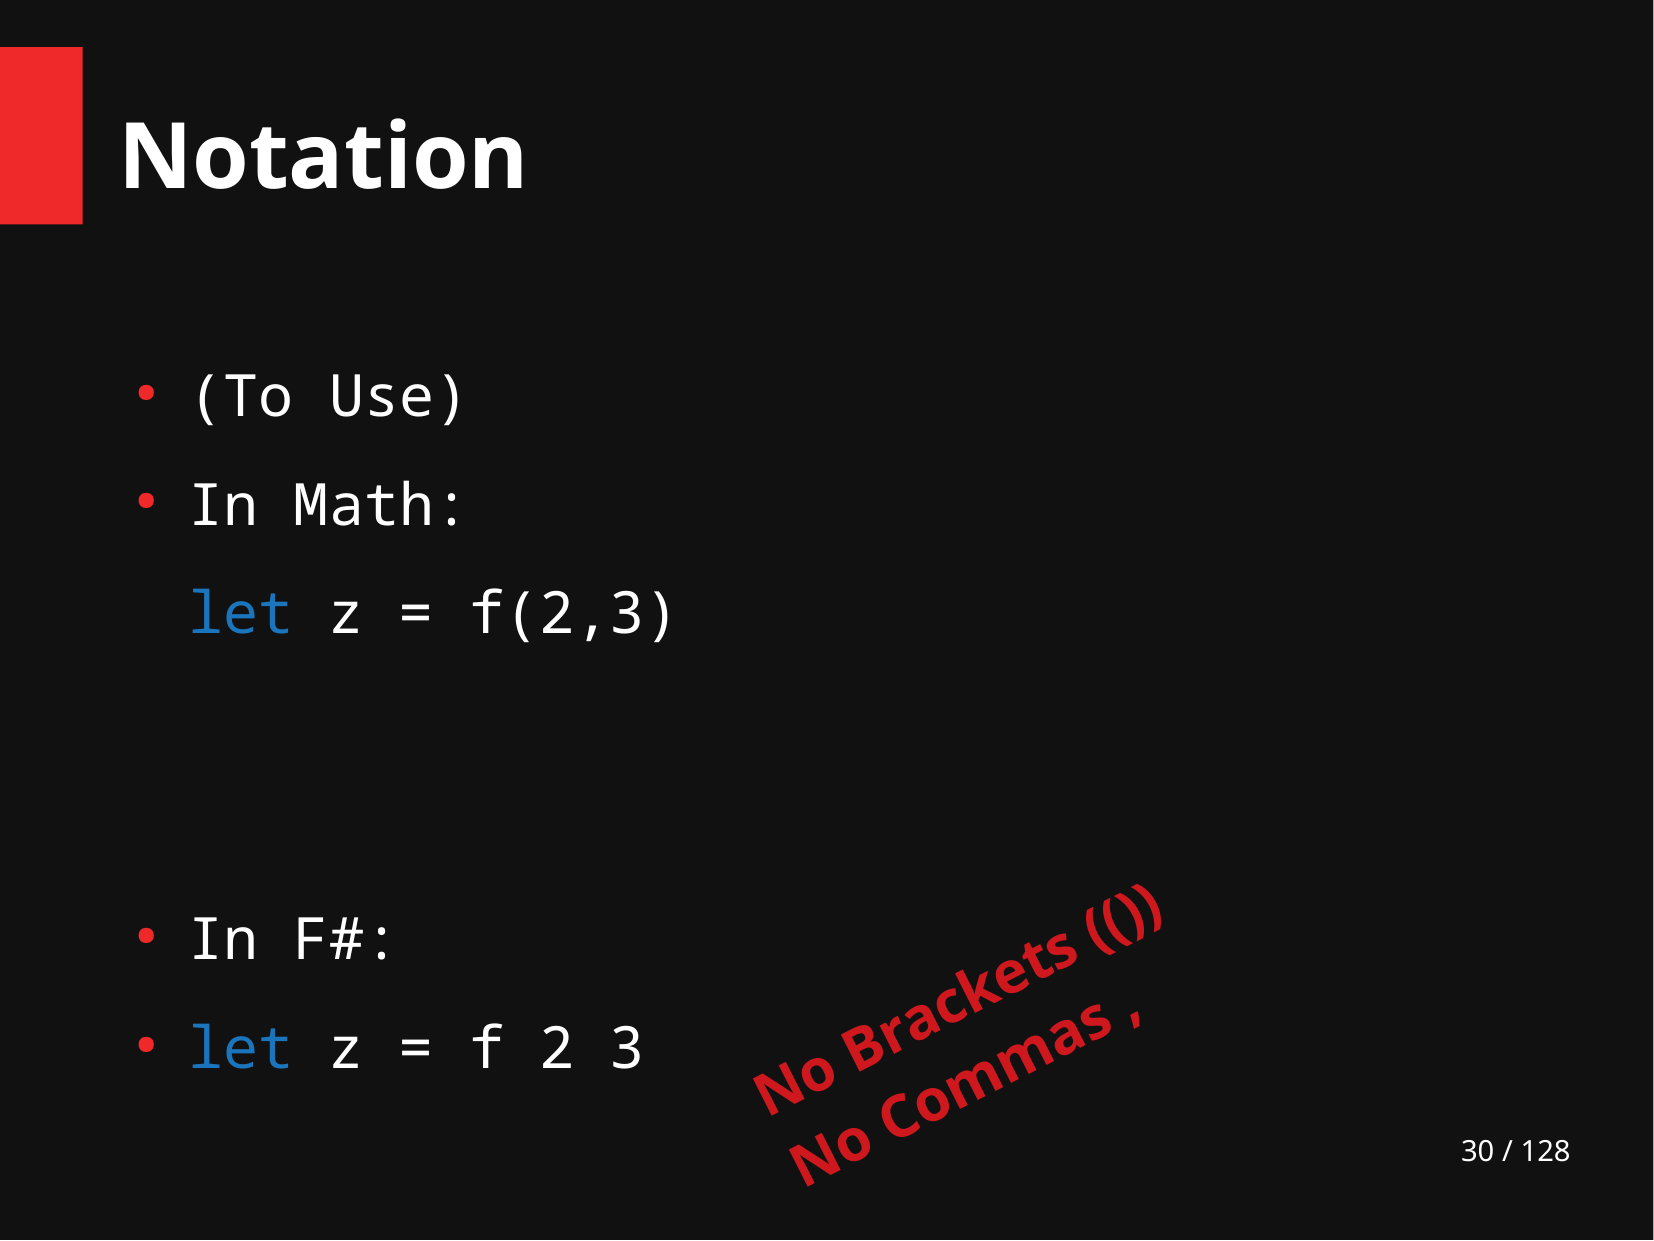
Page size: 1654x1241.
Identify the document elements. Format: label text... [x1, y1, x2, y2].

list (To Use) In Math: let z = f(2,3) In F#: let z = f 2 3 [118, 354, 1536, 1074]
title Notation [118, 49, 1571, 257]
text_box No Brackets (()) No Commas , [723, 831, 1272, 1241]
